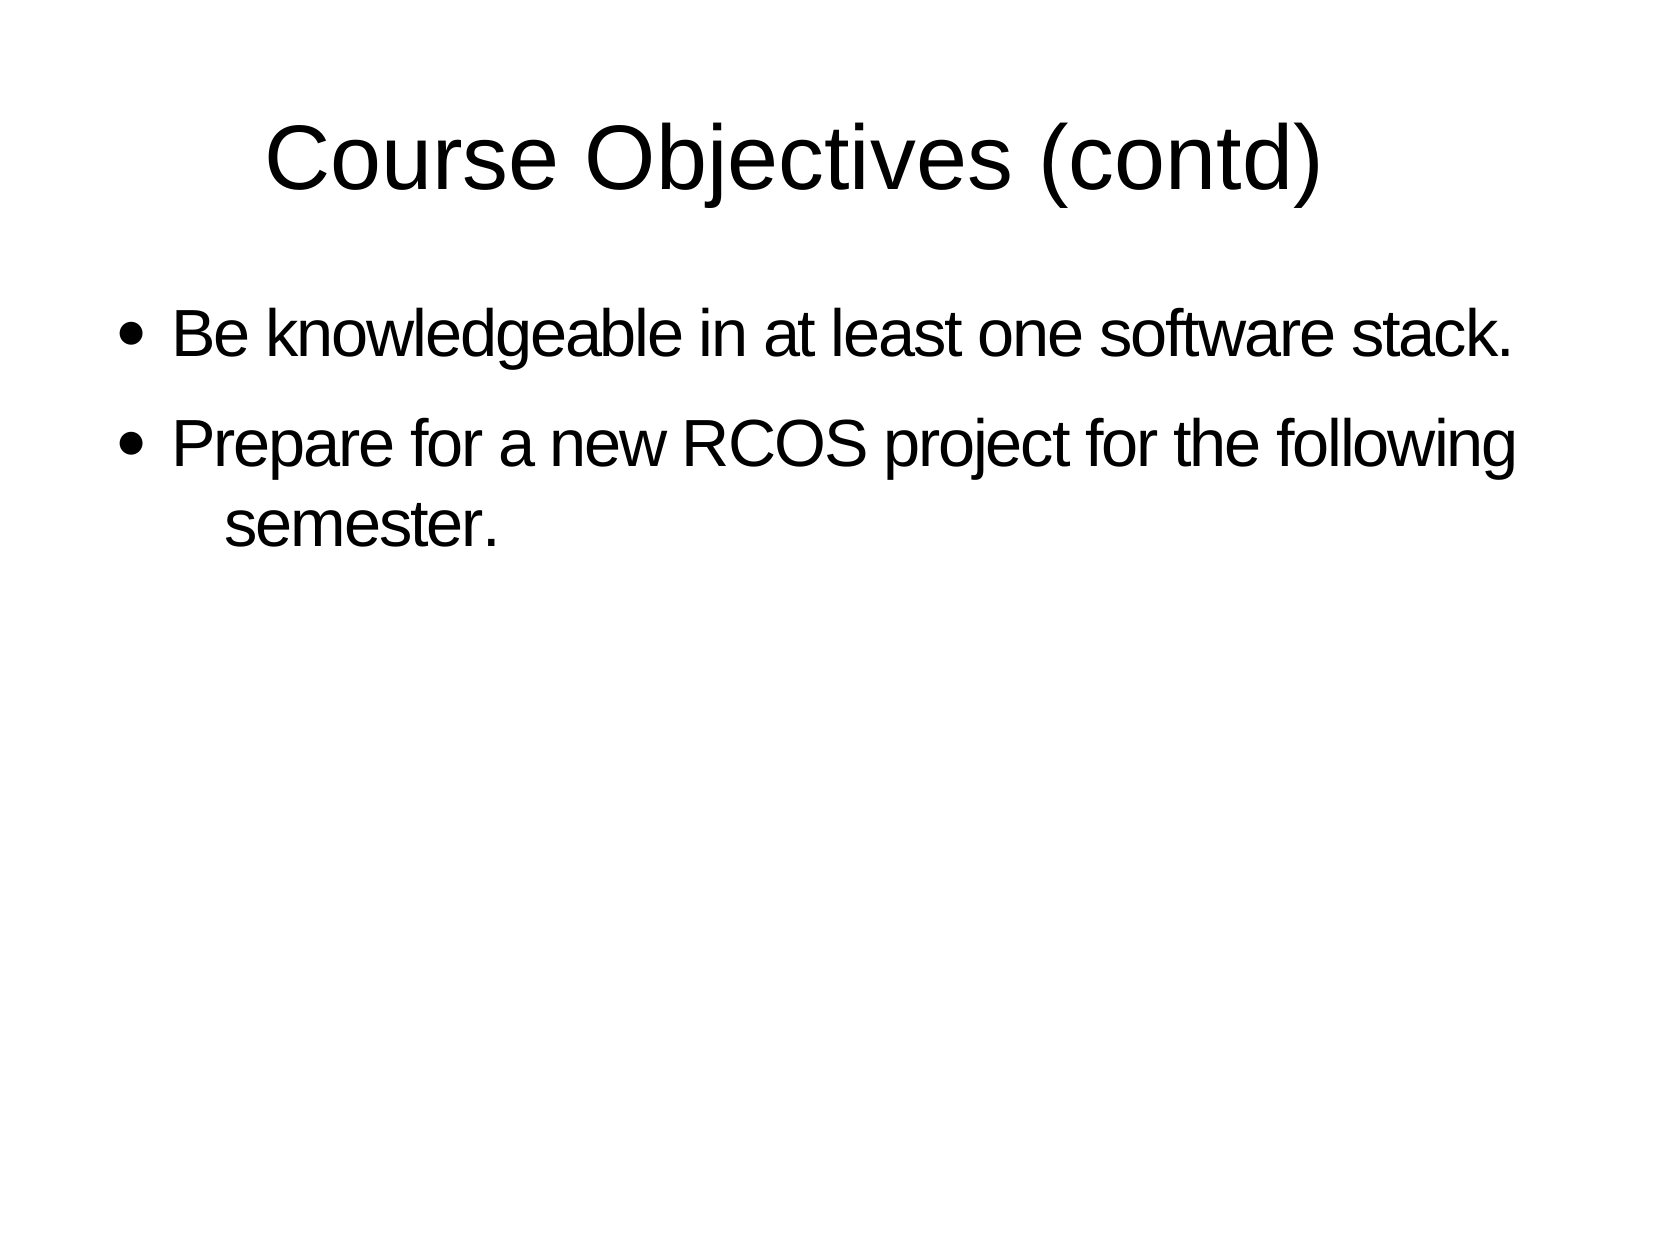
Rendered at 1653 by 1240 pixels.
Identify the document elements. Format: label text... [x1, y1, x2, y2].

text_box Be knowledgeable in at least one software stack. Prepare for a new RCOS project for the following semester. [82, 290, 1571, 1010]
text_box Course Objectives (contd) [82, 102, 1571, 204]
